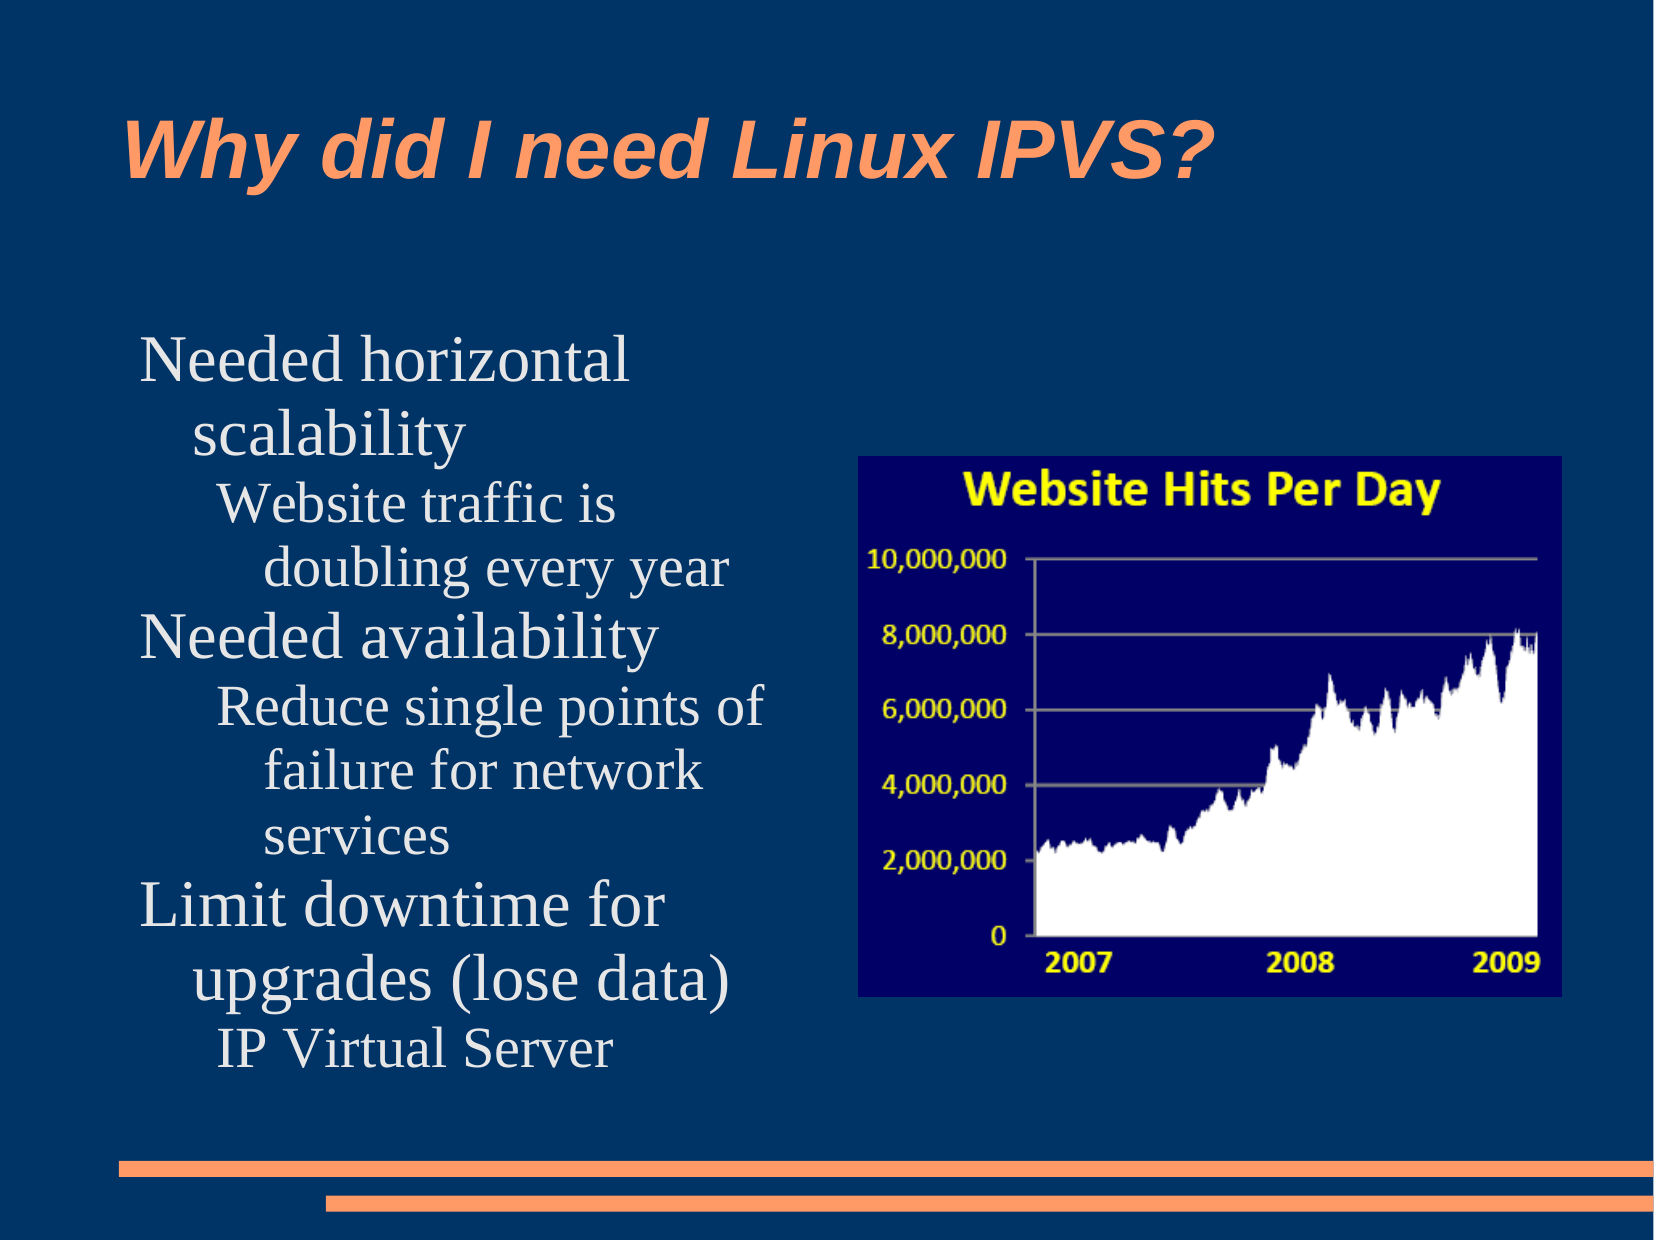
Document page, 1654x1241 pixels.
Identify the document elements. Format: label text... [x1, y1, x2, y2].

title Why did I need Linux IPVS? [121, 46, 1534, 254]
list Needed horizontal scalability Website traffic is doubling every year Needed availability Reduce single points of failure for network services Limit downtime for upgrades (lose data) IP Virtual Server [121, 322, 824, 1133]
picture [858, 456, 1562, 997]
